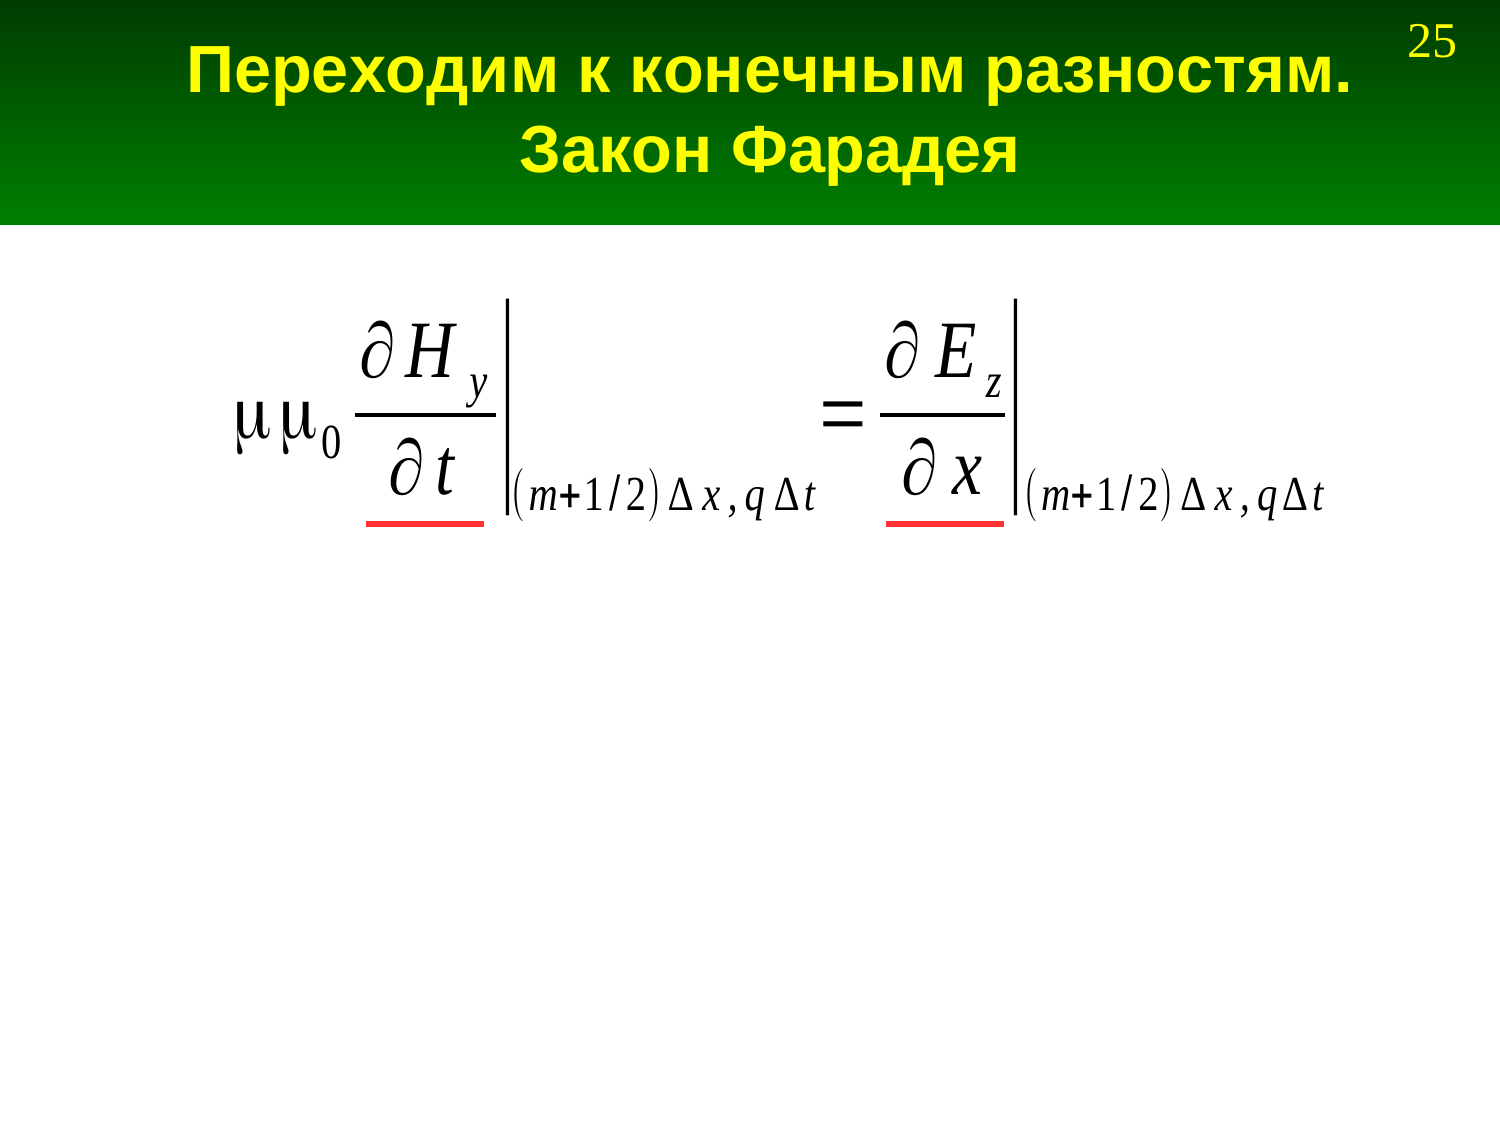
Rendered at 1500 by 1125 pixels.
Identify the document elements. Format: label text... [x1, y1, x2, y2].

chart [215, 295, 1345, 524]
title Переходим к конечным разностям. Закон Фарадея [100, 0, 1441, 249]
